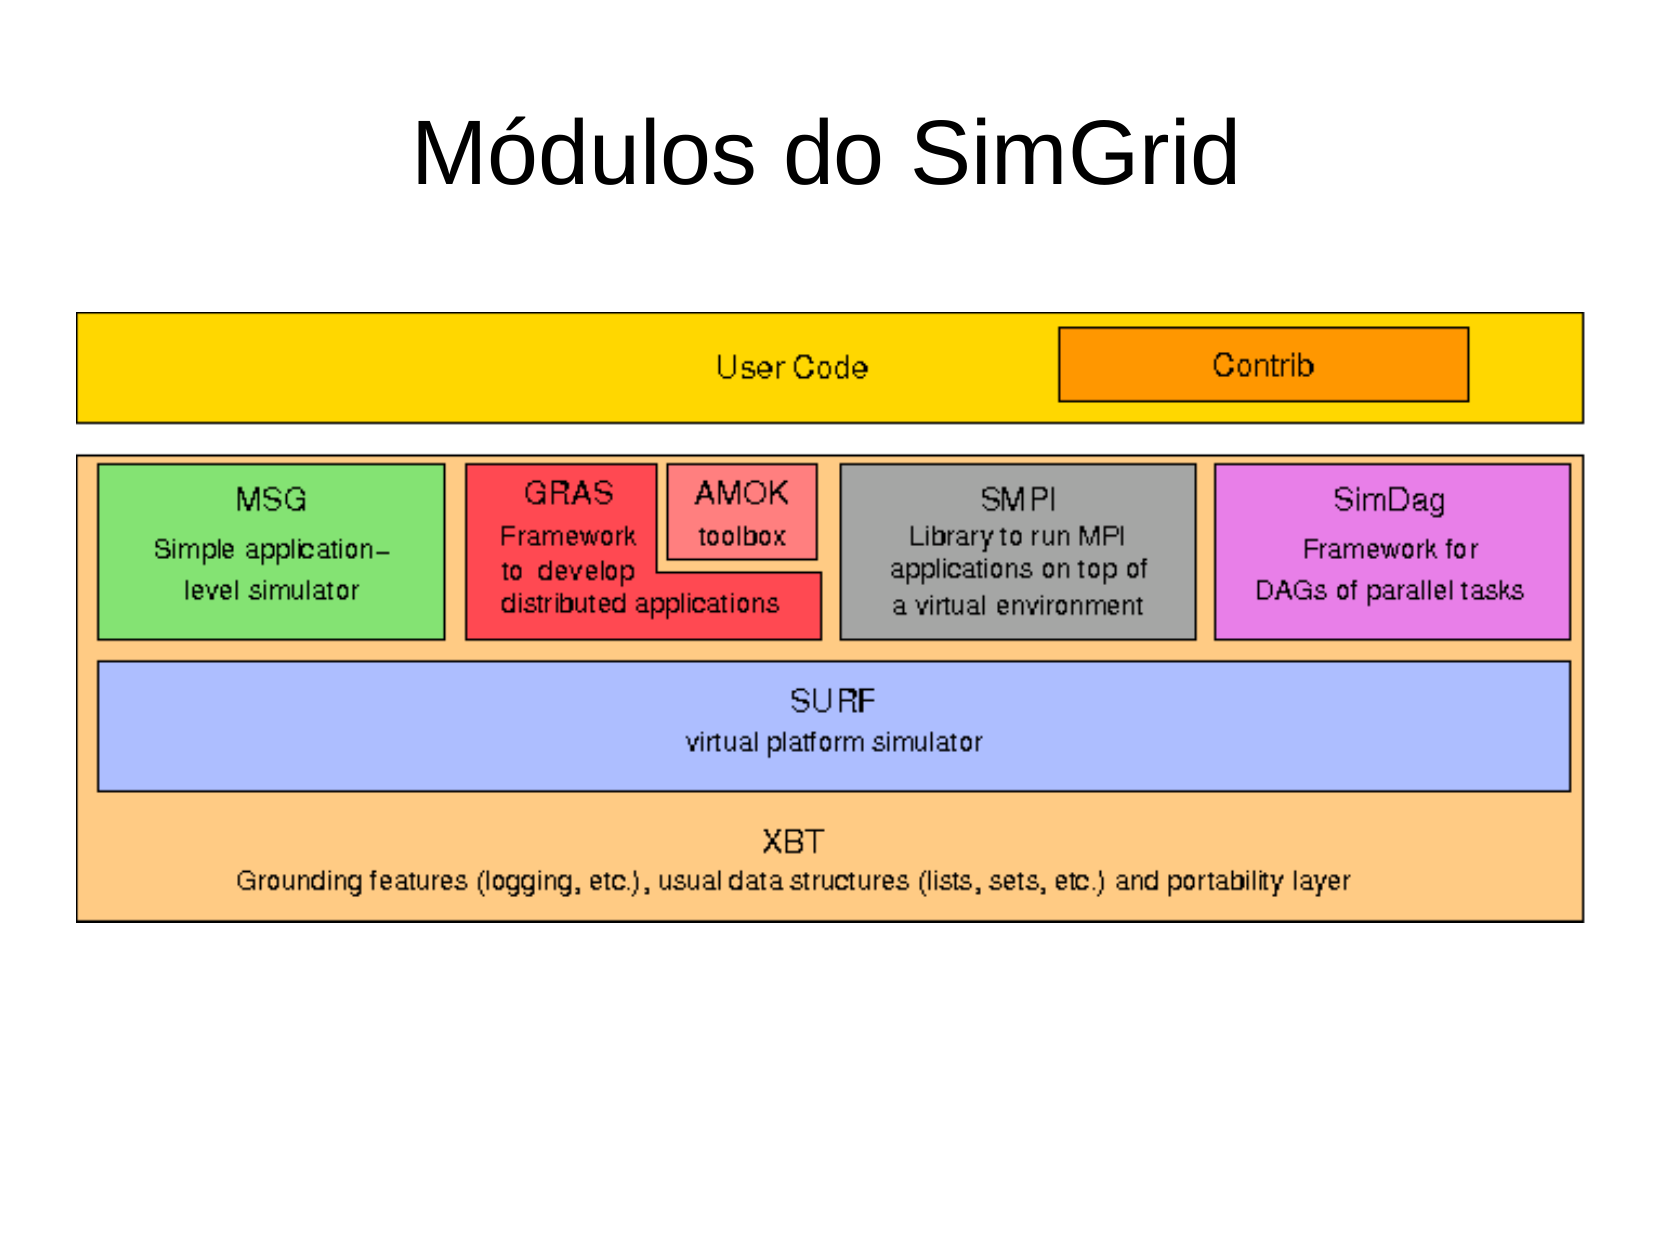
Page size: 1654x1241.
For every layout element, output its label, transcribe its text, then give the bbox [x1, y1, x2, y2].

title Módulos do SimGrid [82, 49, 1571, 257]
picture [76, 312, 1587, 923]
